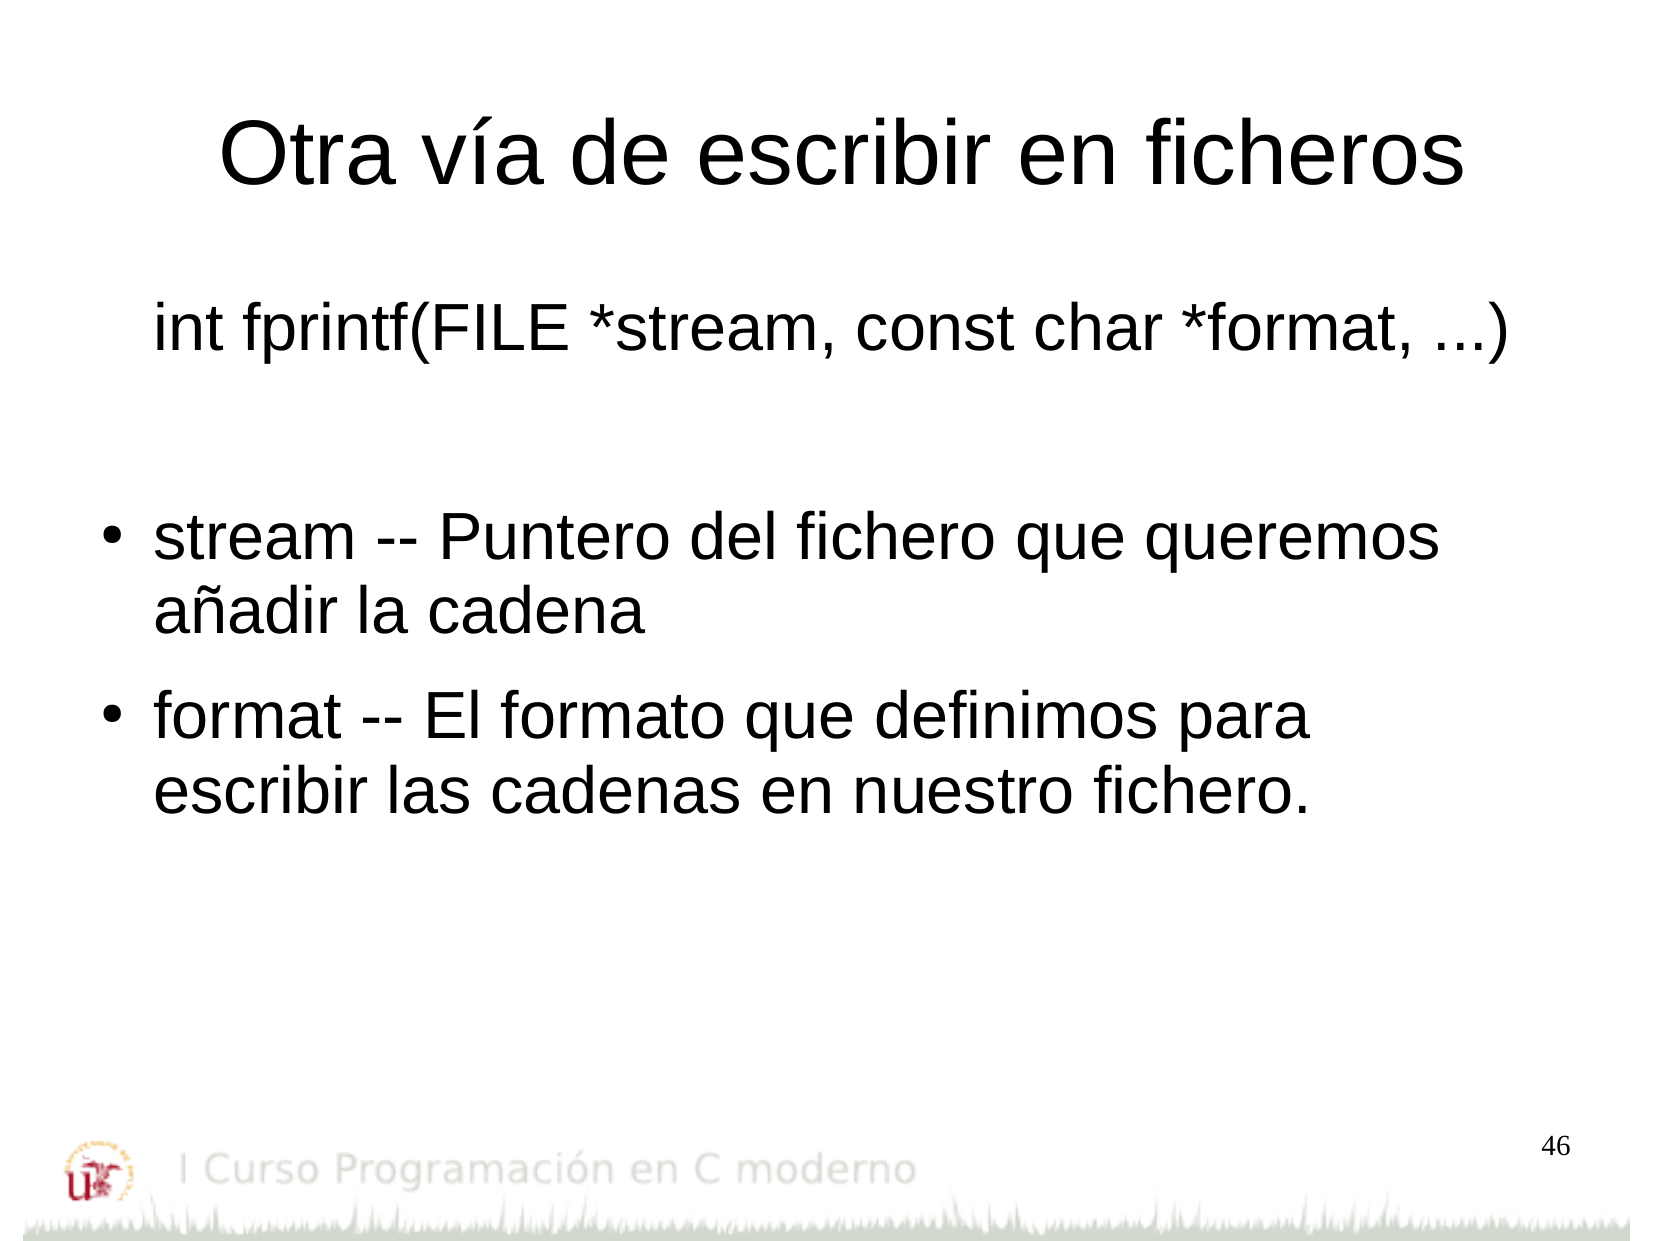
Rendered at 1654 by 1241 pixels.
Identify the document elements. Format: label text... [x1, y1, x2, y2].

picture [23, 1136, 1630, 1241]
list int fprintf(FILE *stream, const char *format, ...) stream -- Puntero del fichero que queremos añadir la cadena format -- El formato que definimos para escribir las cadenas en nuestro fichero. [82, 290, 1538, 1010]
title Otra vía de escribir en ficheros [82, 49, 1571, 257]
